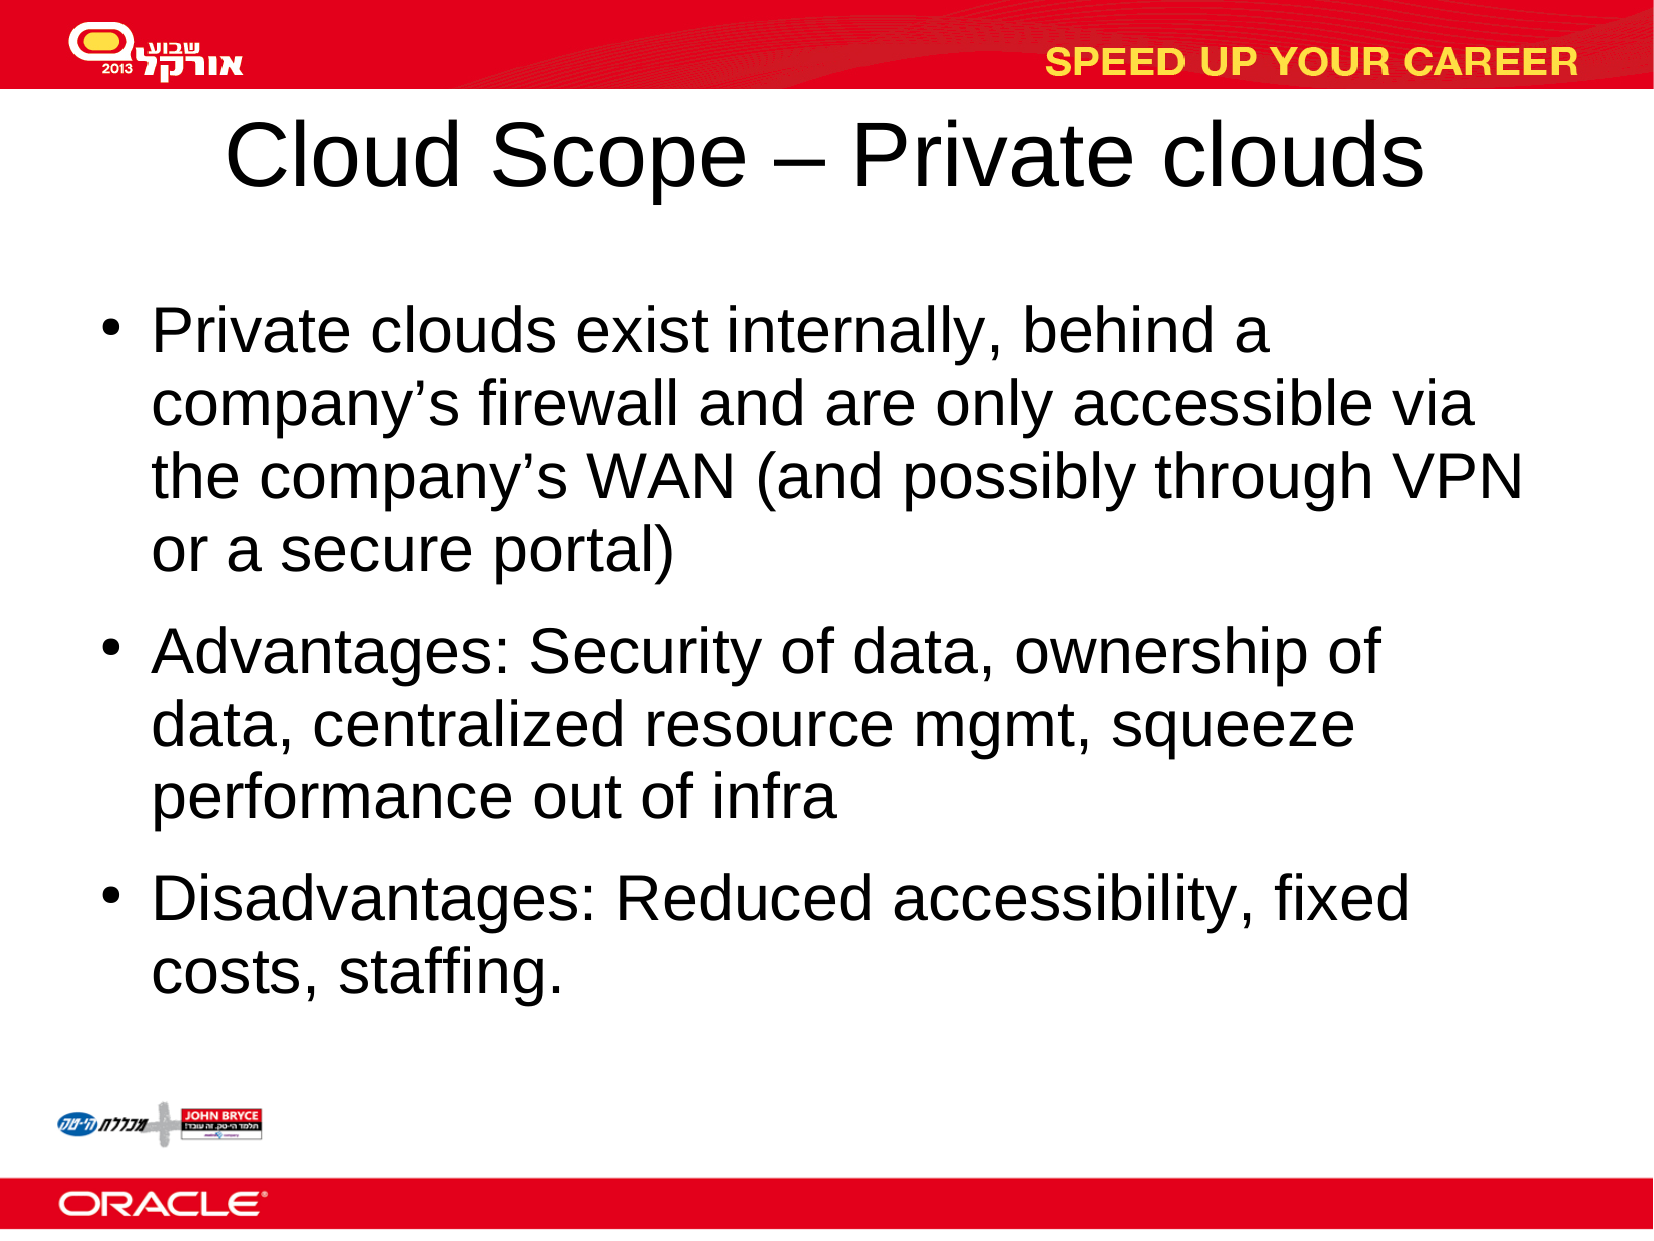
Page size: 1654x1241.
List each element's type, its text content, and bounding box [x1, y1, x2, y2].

list Private clouds exist internally, behind a company’s firewall and are only accessible via the company’s WAN (and possibly through VPN or a secure portal) Advantages: Security of data, ownership of data, centralized resource mgmt, squeeze performance out of infra Disadvantages: Reduced accessibility, fixed costs, staffing. [82, 290, 1538, 1010]
picture [0, 0, 1654, 89]
picture [0, 1087, 1653, 1240]
title Cloud Scope – Private clouds [82, 49, 1571, 257]
